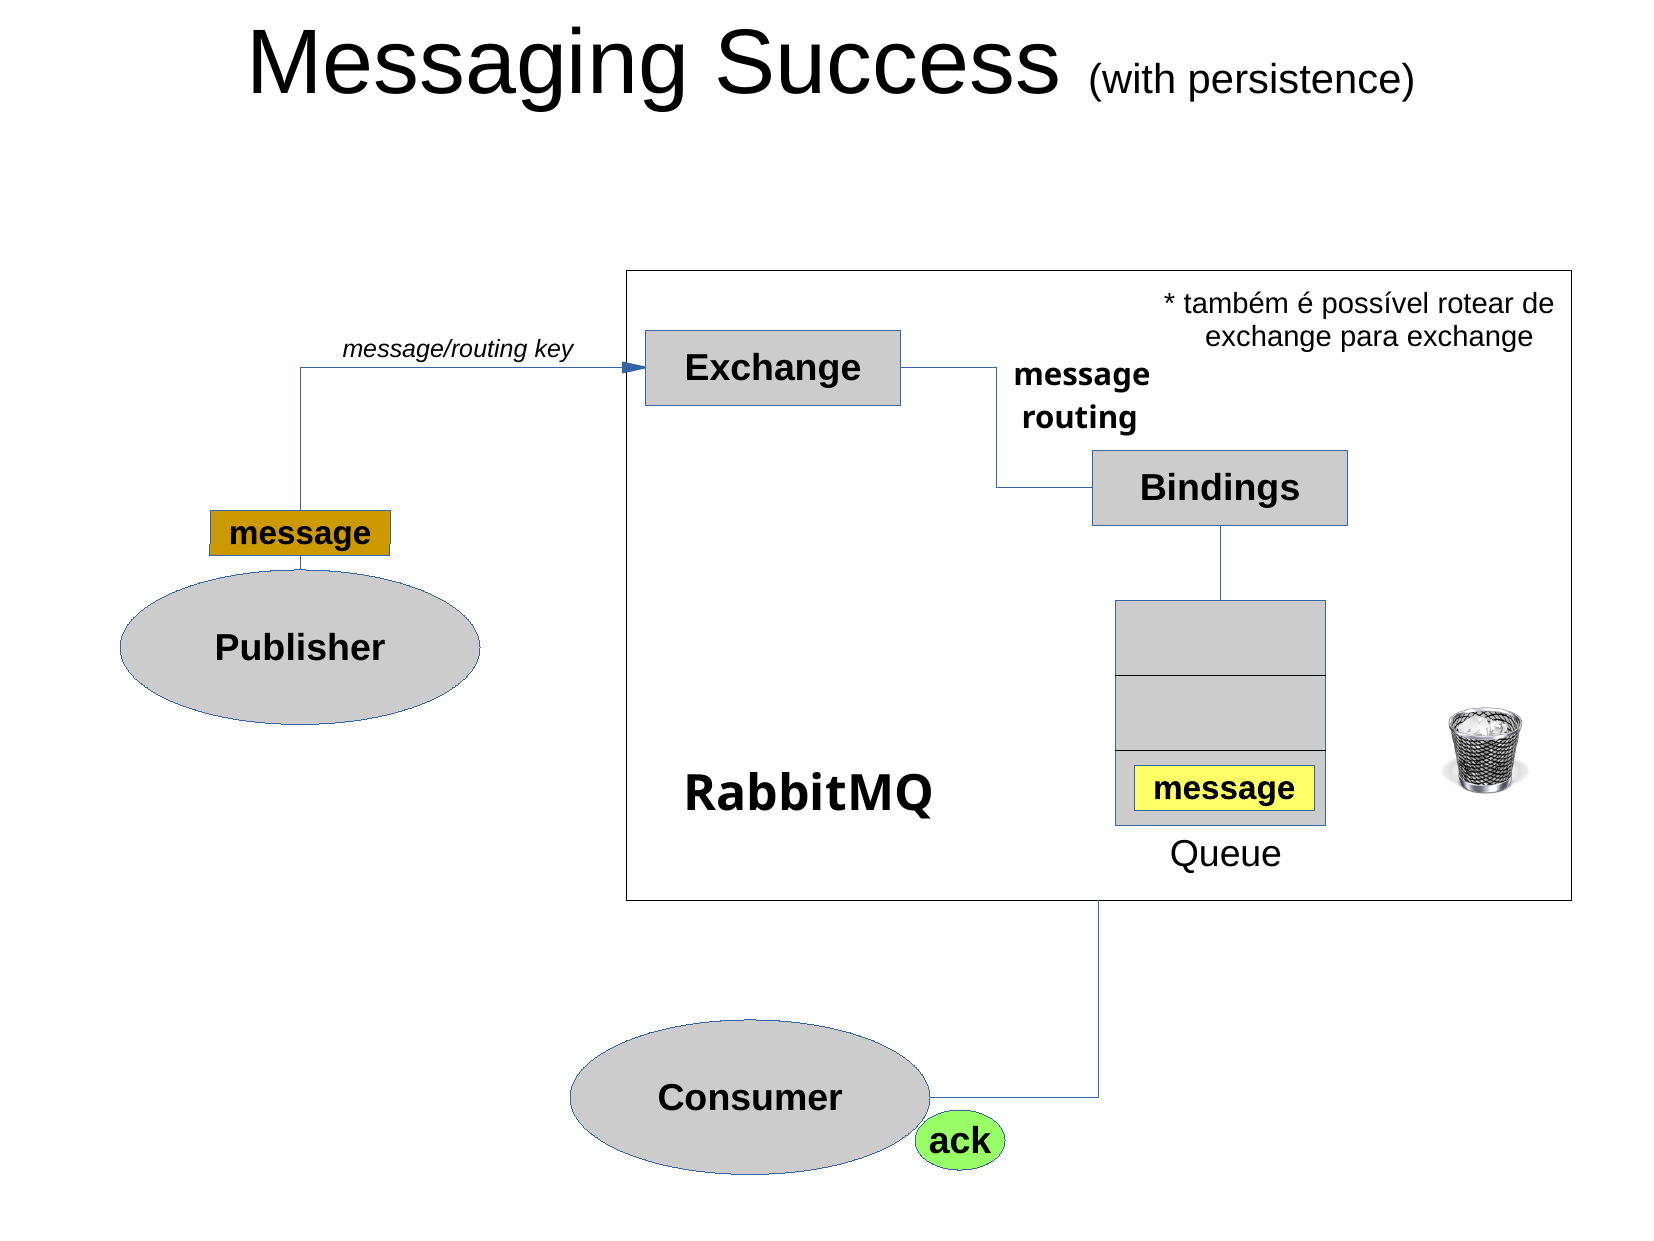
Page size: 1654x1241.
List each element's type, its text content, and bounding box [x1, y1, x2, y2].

text_box message [209, 510, 391, 556]
text_box Exchange [645, 330, 901, 406]
text_box Consumer [570, 1019, 931, 1175]
text_box message routing [998, 345, 1216, 436]
picture [1440, 704, 1530, 796]
text_box Publisher [120, 569, 481, 725]
text_box message [1134, 765, 1315, 811]
text_box message/routing key [327, 327, 589, 371]
text_box Bindings [1092, 450, 1348, 526]
text_box RabbitMQ [668, 750, 1021, 826]
text_box ack [915, 1110, 1006, 1171]
title Messaging Success (with persistence) [86, 0, 1576, 136]
text_box Queue [1155, 825, 1297, 882]
text_box [626, 270, 1572, 901]
text_box * também é possível rotear de exchange para exchange [1149, 279, 1579, 361]
